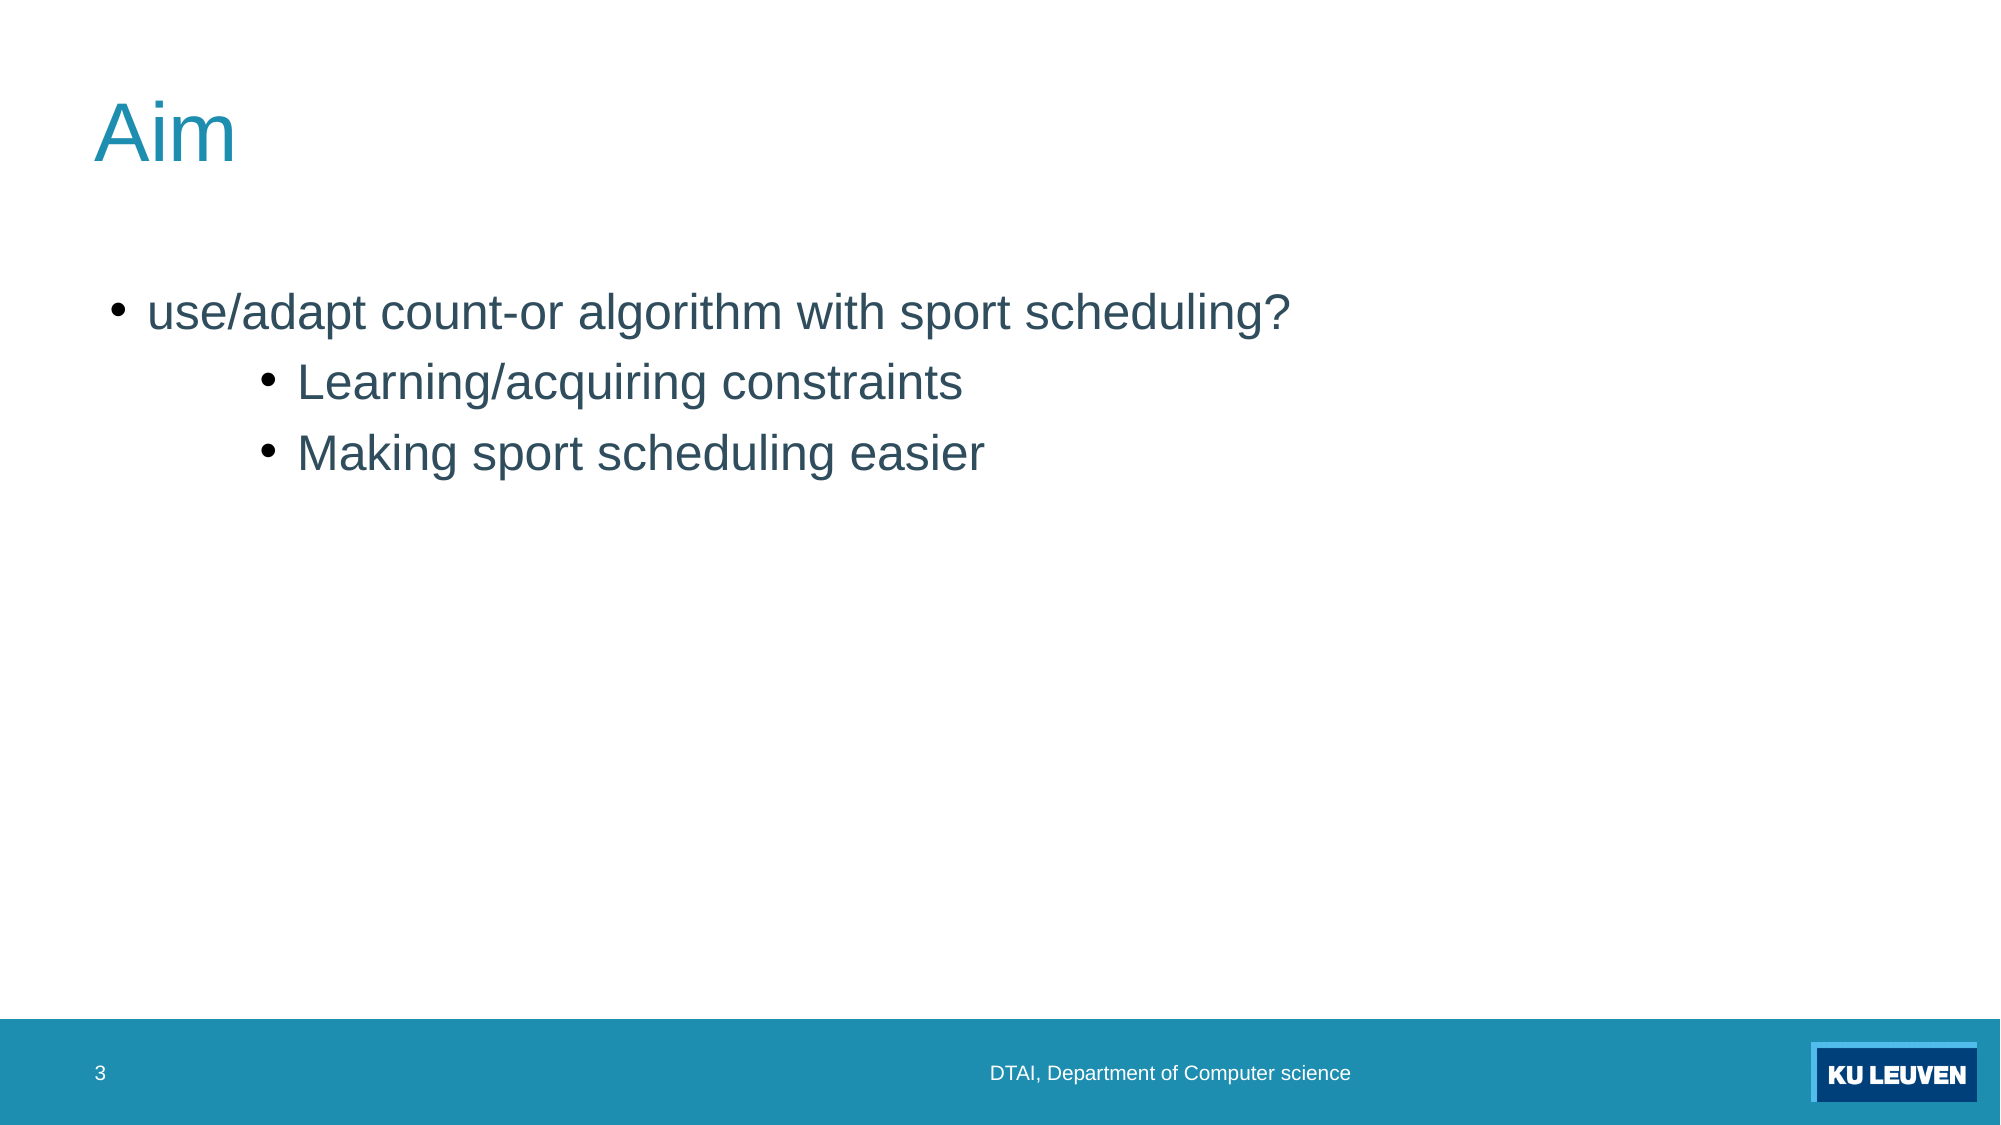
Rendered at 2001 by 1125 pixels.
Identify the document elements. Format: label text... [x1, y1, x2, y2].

text_box DTAI, Department of Computer science [989, 1018, 1809, 1125]
title Aim [94, 33, 1906, 223]
list use/adapt count-or algorithm with sport scheduling? Learning/acquiring constraints Making sport scheduling easier [94, 271, 1906, 1004]
text_box ‹nr.› [94, 1018, 201, 1125]
